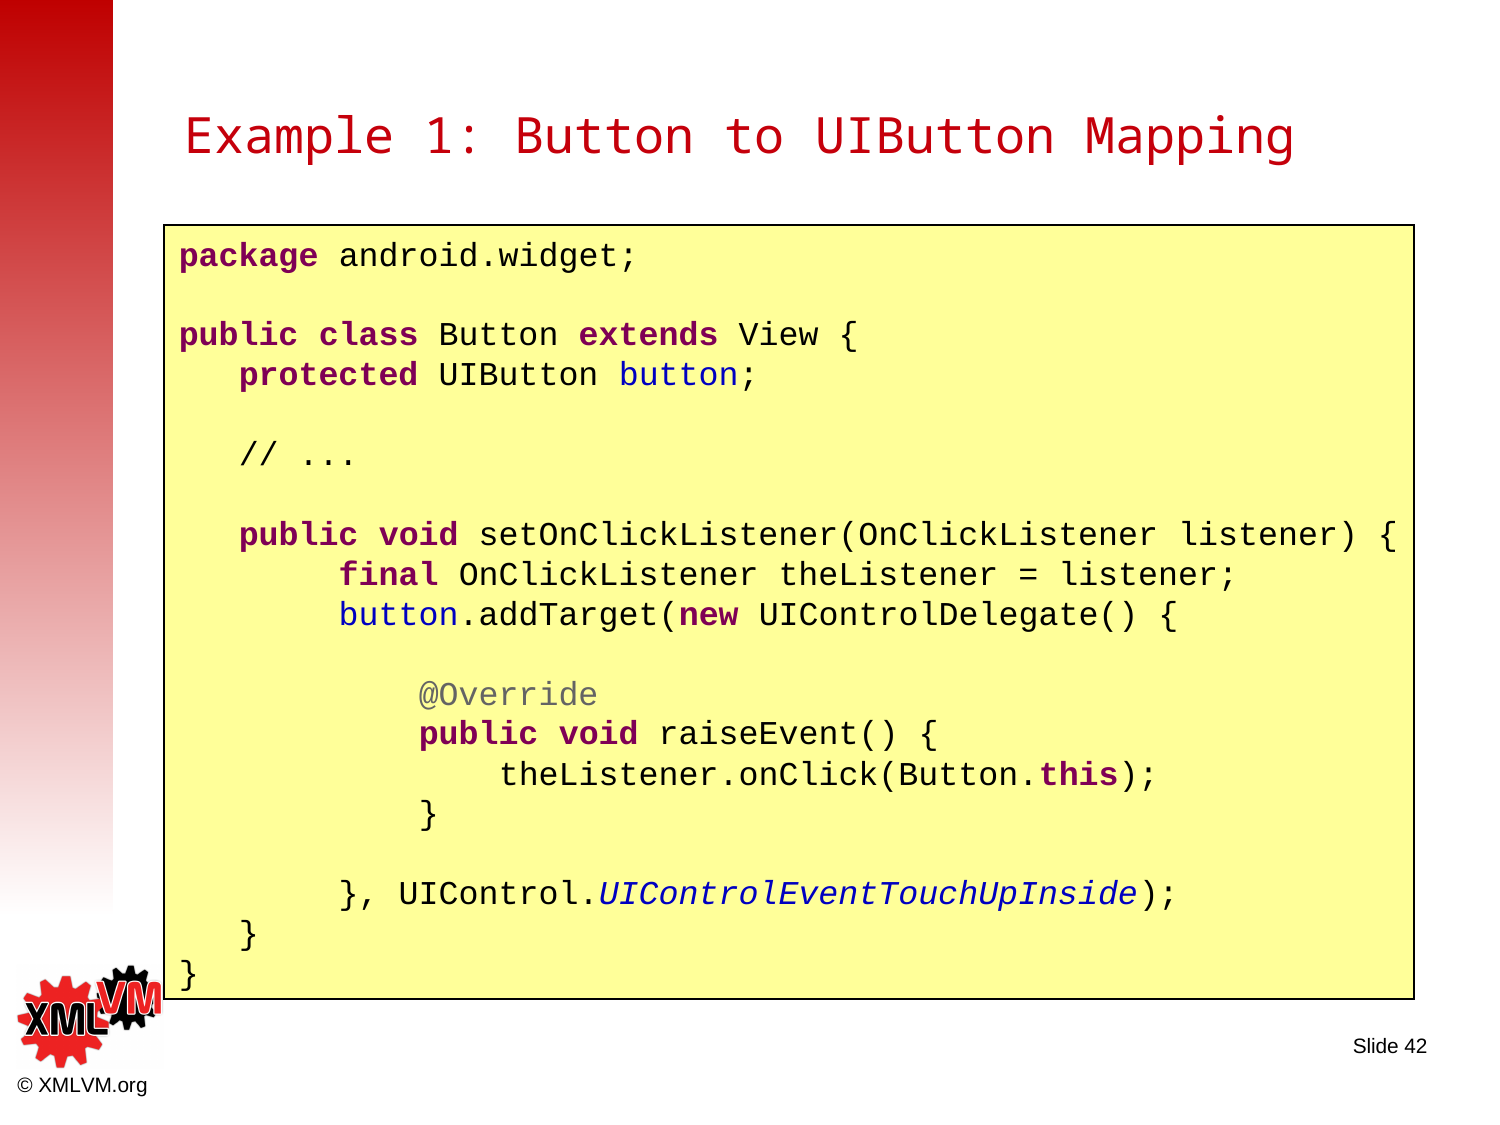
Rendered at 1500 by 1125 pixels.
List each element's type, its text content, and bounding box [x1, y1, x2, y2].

title Example 1: Button to UIButton Mapping [170, 67, 1447, 207]
picture [16, 964, 164, 1069]
text_box package android.widget; public class Button extends View { protected UIButton button; // ... public void setOnClickListener(OnClickListener listener) { final OnClickListener theListener = listener; button.addTarget(new UIControlDelegate() { @Override public void raiseEvent() { theListener.onClick(Button.this); } }, UIControl.UIControlEventTouchUpInside); } } [163, 224, 1414, 999]
